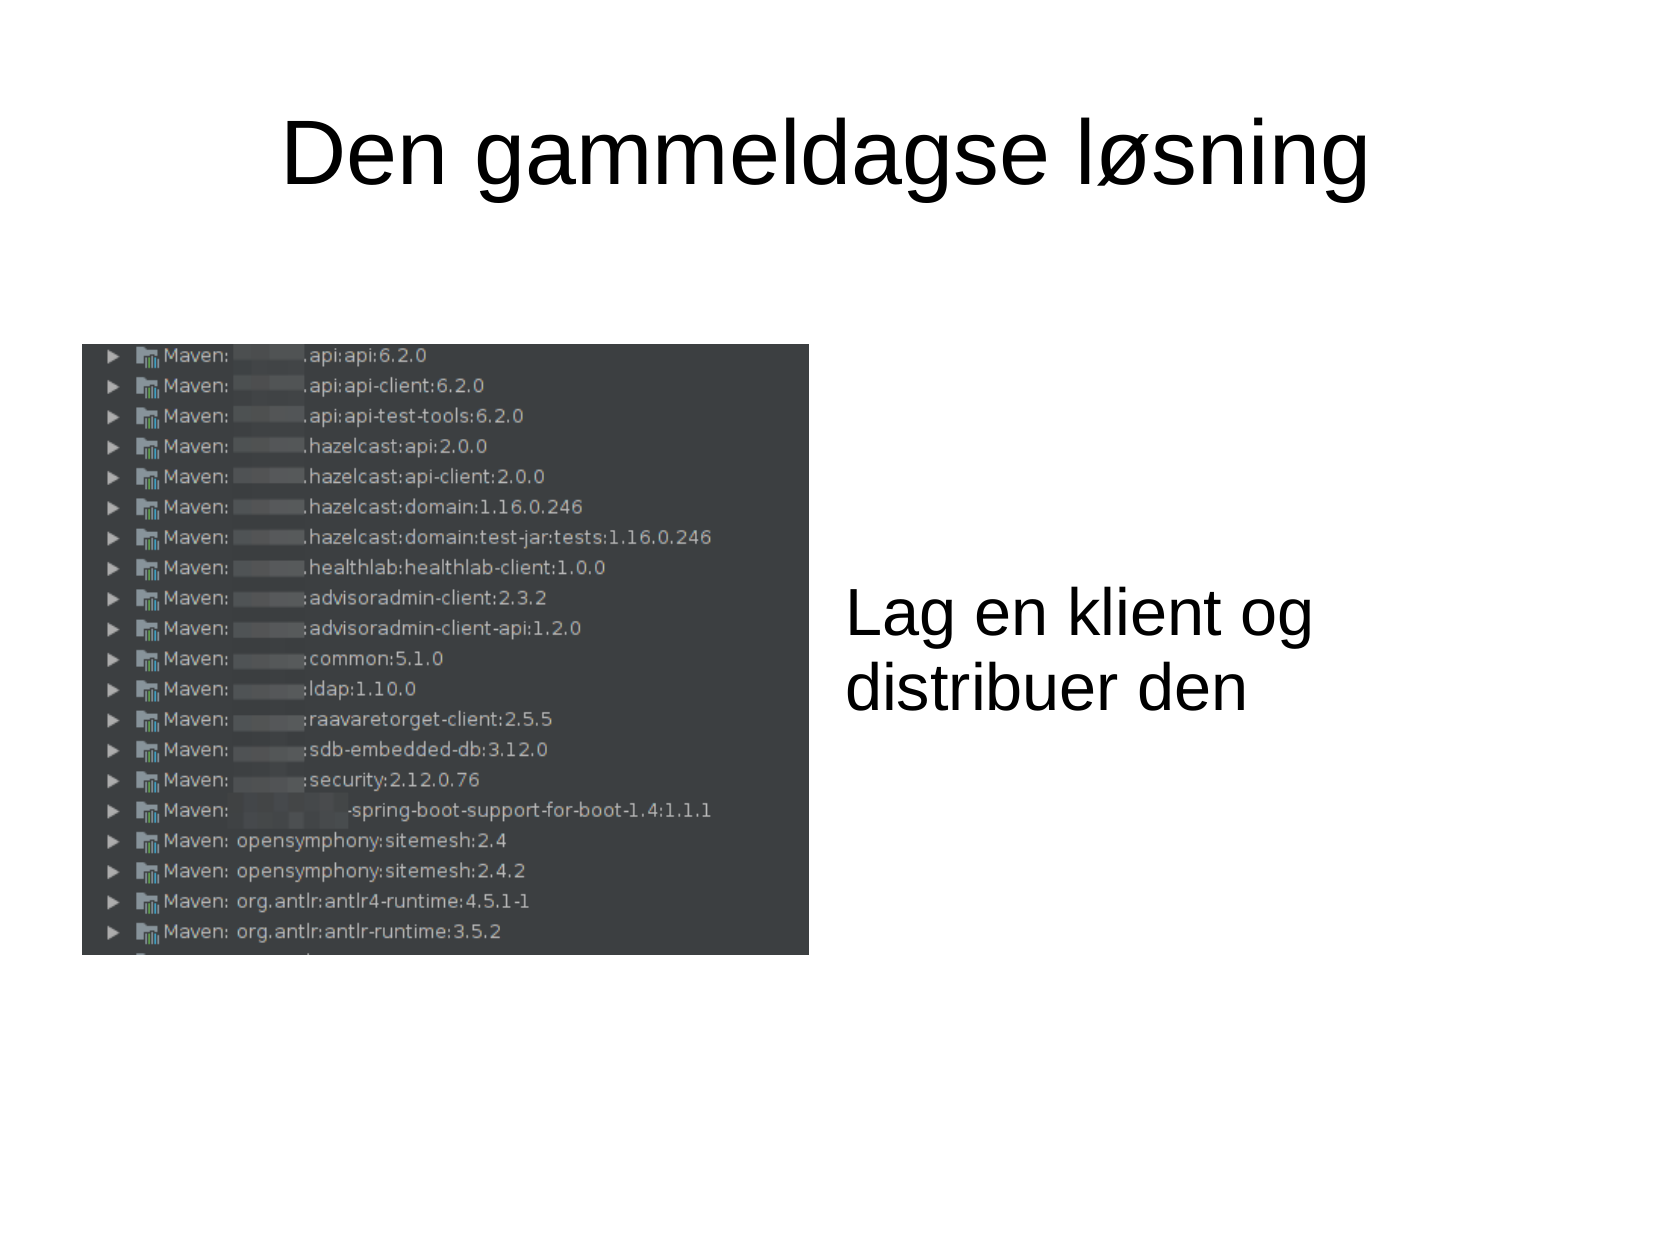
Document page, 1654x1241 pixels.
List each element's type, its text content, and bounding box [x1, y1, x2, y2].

list Lag en klient og distribuer den [845, 290, 1572, 1010]
title Den gammeldagse løsning [82, 49, 1571, 257]
picture [82, 344, 809, 955]
